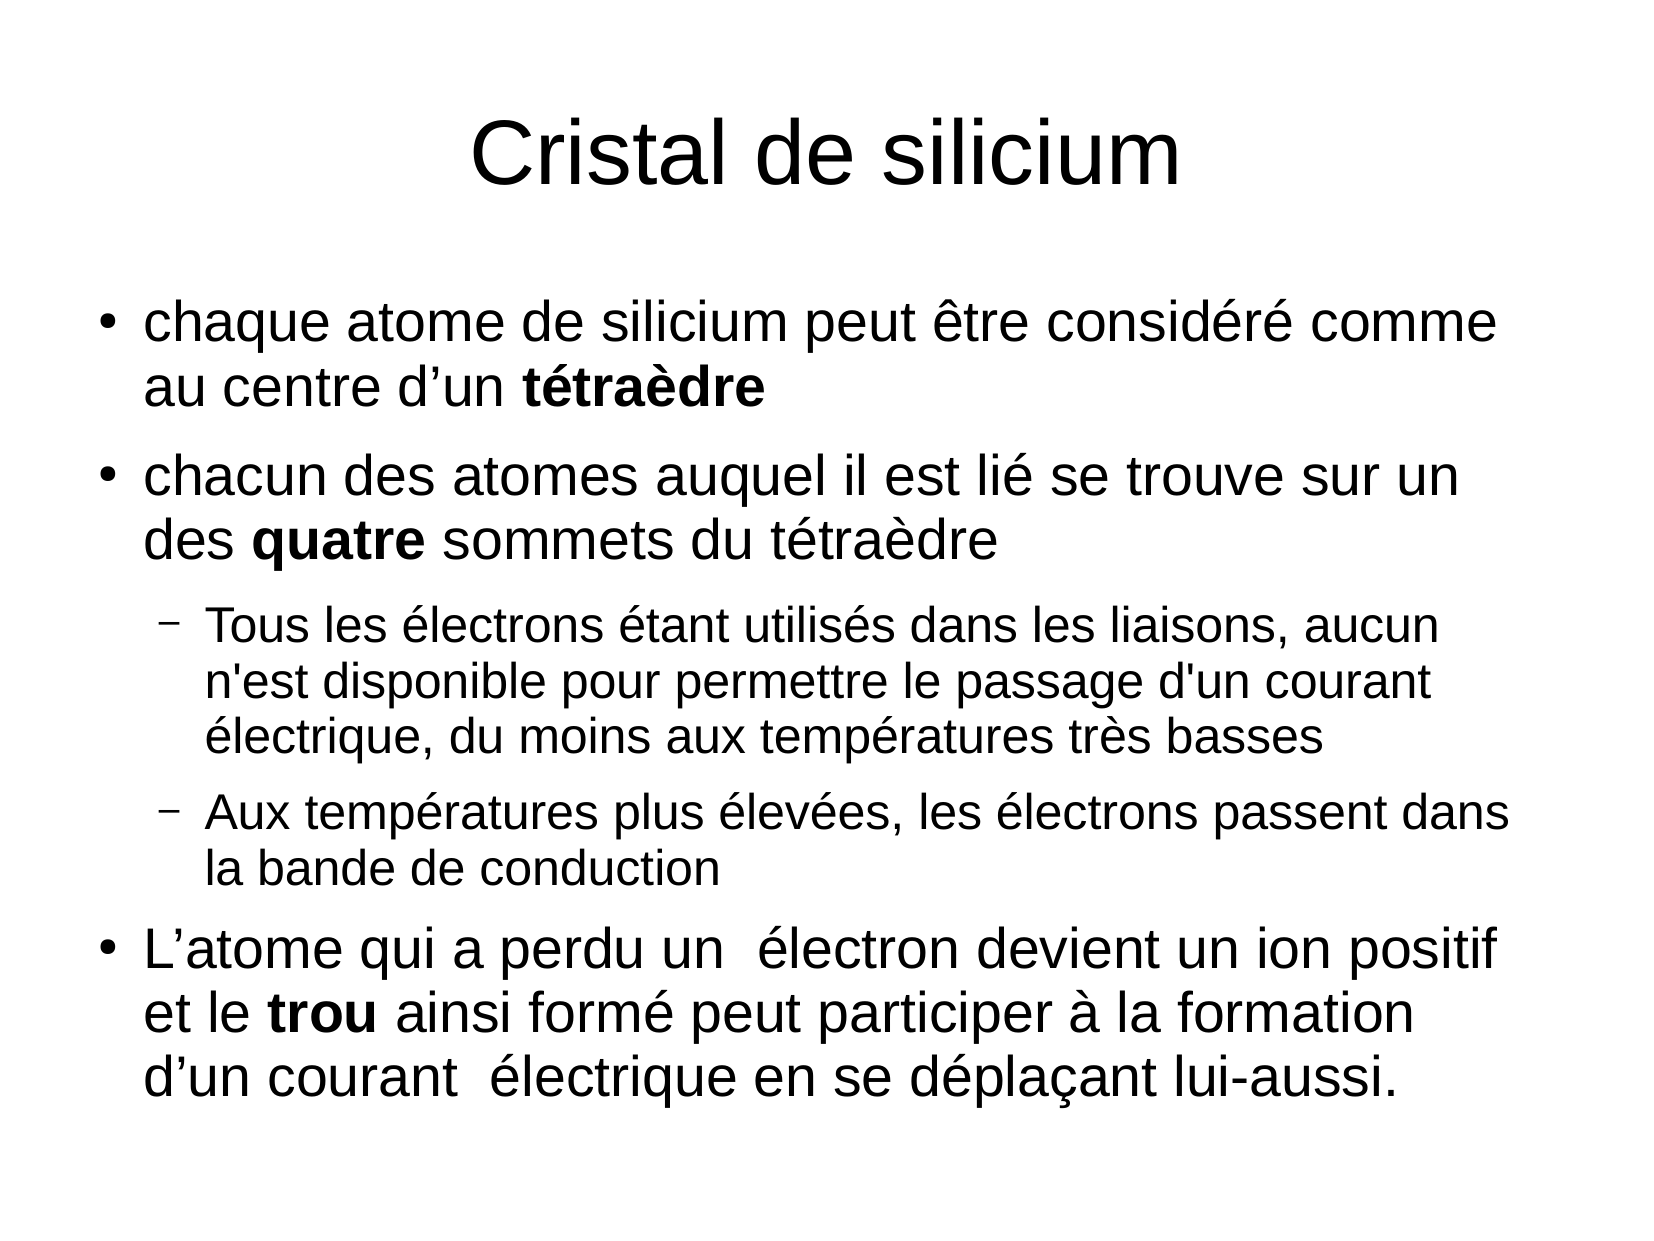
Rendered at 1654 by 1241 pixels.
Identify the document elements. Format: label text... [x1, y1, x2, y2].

list chaque atome de silicium peut être considéré comme au centre d’un tétraèdre chacun des atomes auquel il est lié se trouve sur un des quatre sommets du tétraèdre Tous les électrons étant utilisés dans les liaisons, aucun n'est disponible pour permettre le passage d'un courant électrique, du moins aux températures très basses Aux températures plus élevées, les électrons passent dans la bande de conduction L’atome qui a perdu un électron devient un ion positif et le trou ainsi formé peut participer à la formation d’un courant électrique en se déplaçant lui-aussi. [82, 290, 1538, 1109]
title Cristal de silicium [82, 49, 1571, 257]
